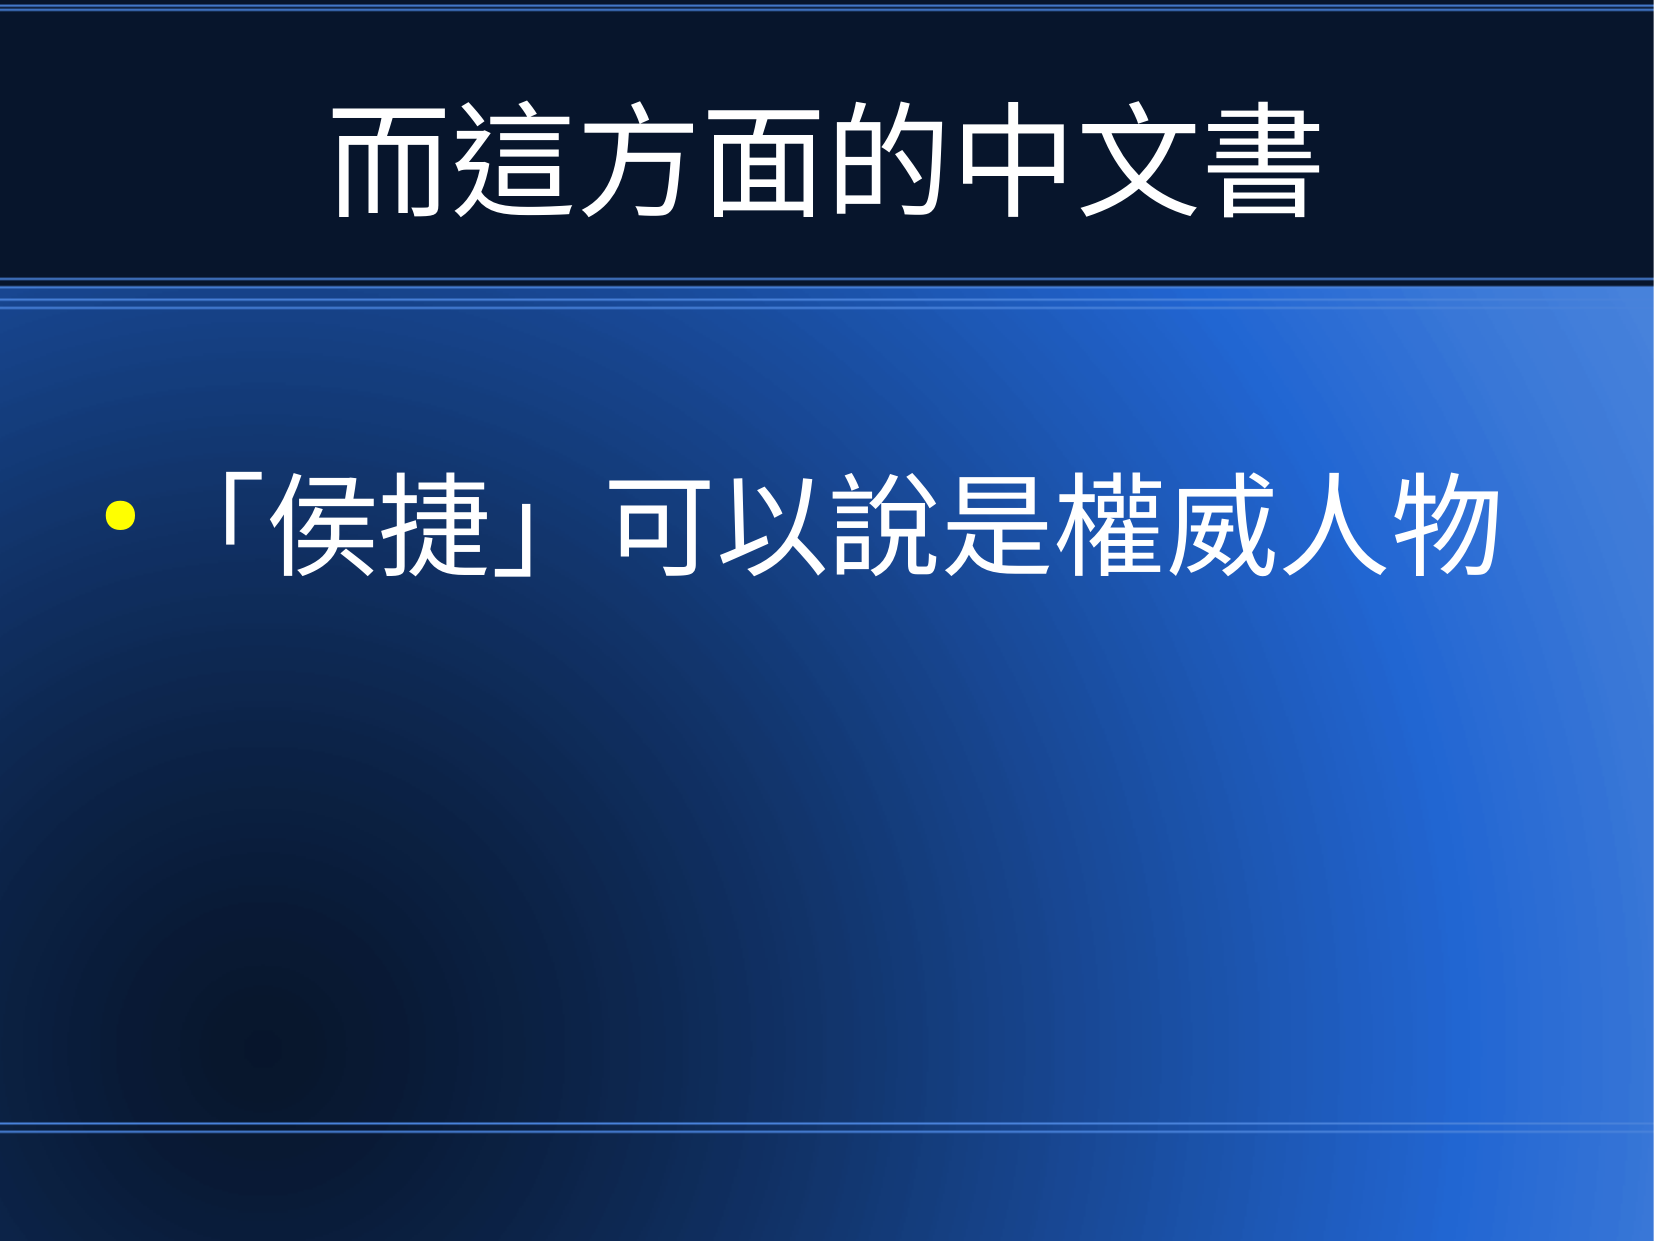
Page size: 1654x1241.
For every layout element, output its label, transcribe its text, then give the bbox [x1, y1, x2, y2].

list 「侯捷」可以說是權威人物 [82, 355, 1571, 1241]
picture [0, 0, 1654, 1241]
title 而這方面的中文書 [82, 49, 1571, 257]
